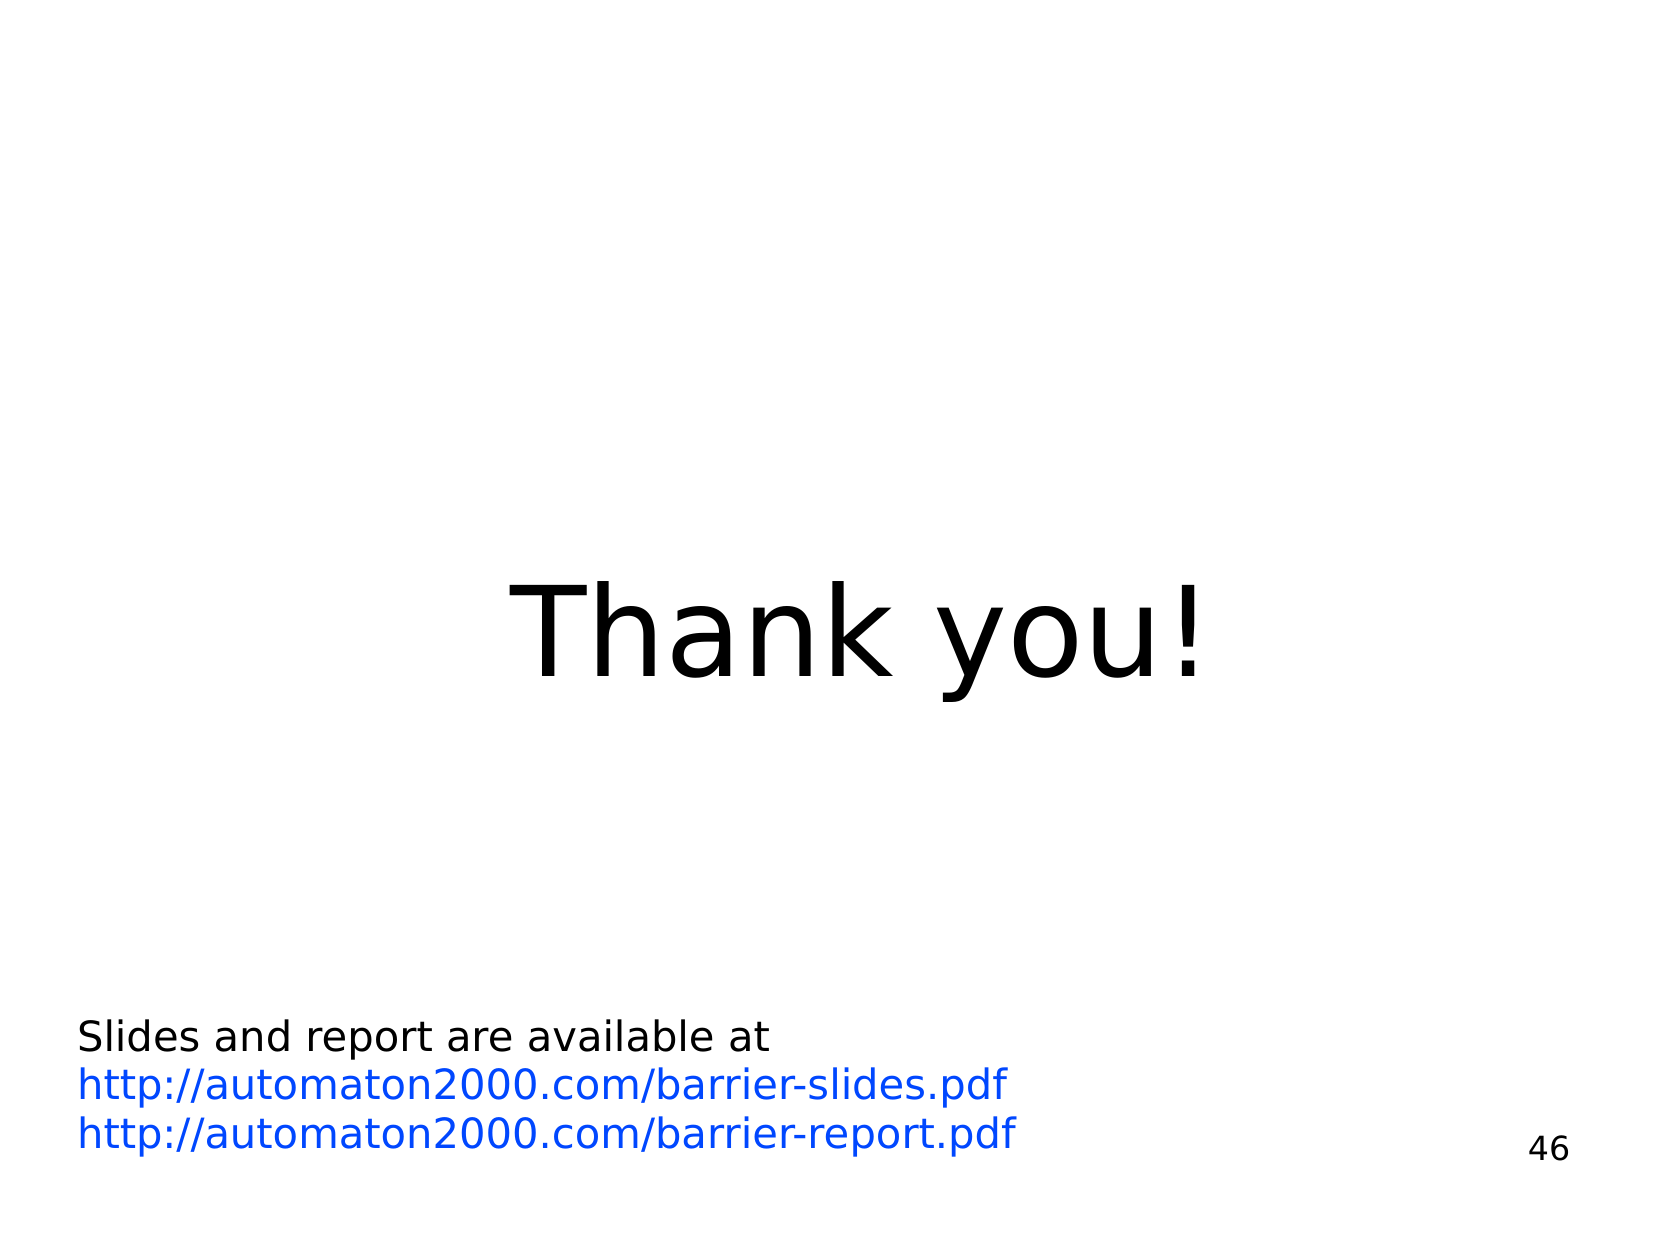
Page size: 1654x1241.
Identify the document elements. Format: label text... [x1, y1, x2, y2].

text_box Slides and report are available at http://automaton2000.com/barrier-slides.pdf http://automaton2000.com/barrier-report.pdf [62, 1005, 1158, 1188]
list Thank you! [82, 560, 1571, 706]
